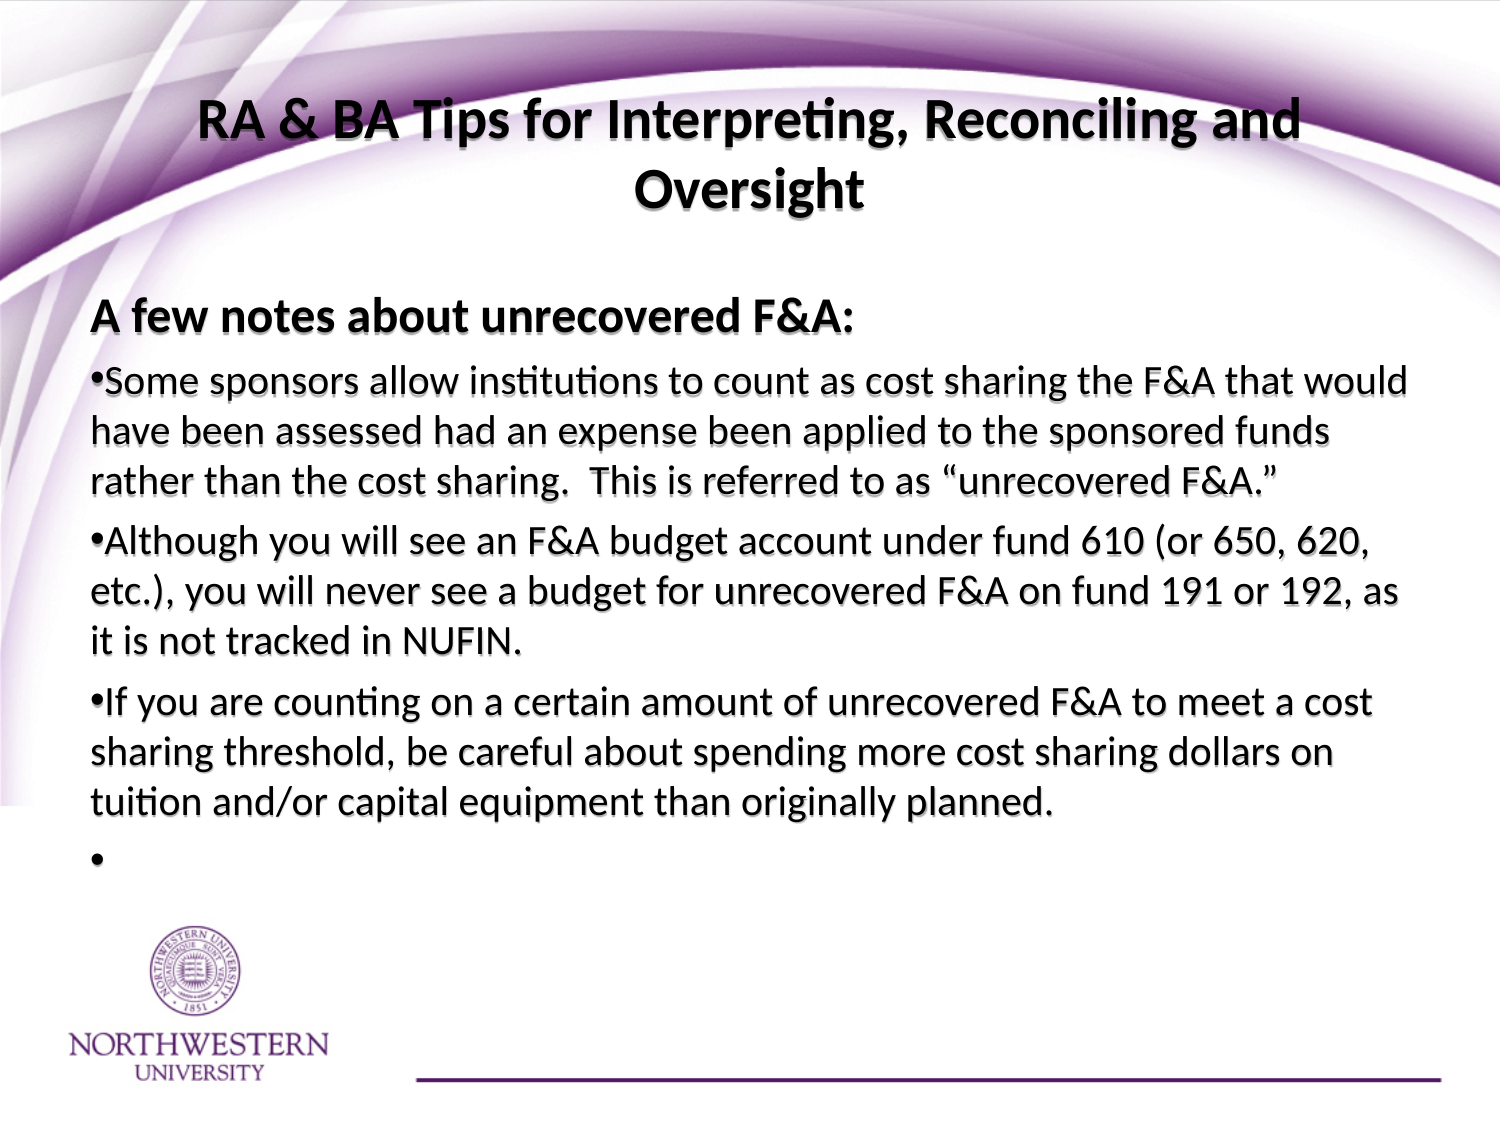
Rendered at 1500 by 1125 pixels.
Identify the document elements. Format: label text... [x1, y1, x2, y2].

title RA & BA Tips for Interpreting, Reconciling and Oversight [75, 72, 1426, 215]
list A few notes about unrecovered F&A: Some sponsors allow institutions to count as cost sharing the F&A that would have been assessed had an expense been applied to the sponsored funds rather than the cost sharing. This is referred to as “unrecovered F&A.” Although you will see an F&A budget account under fund 610 (or 650, 620, etc.), you will never see a budget for unrecovered F&A on fund 191 or 192, as it is not tracked in NUFIN. If you are counting on a certain amount of unrecovered F&A to meet a cost sharing threshold, be careful about spending more cost sharing dollars on tuition and/or capital equipment than originally planned. [75, 274, 1426, 912]
